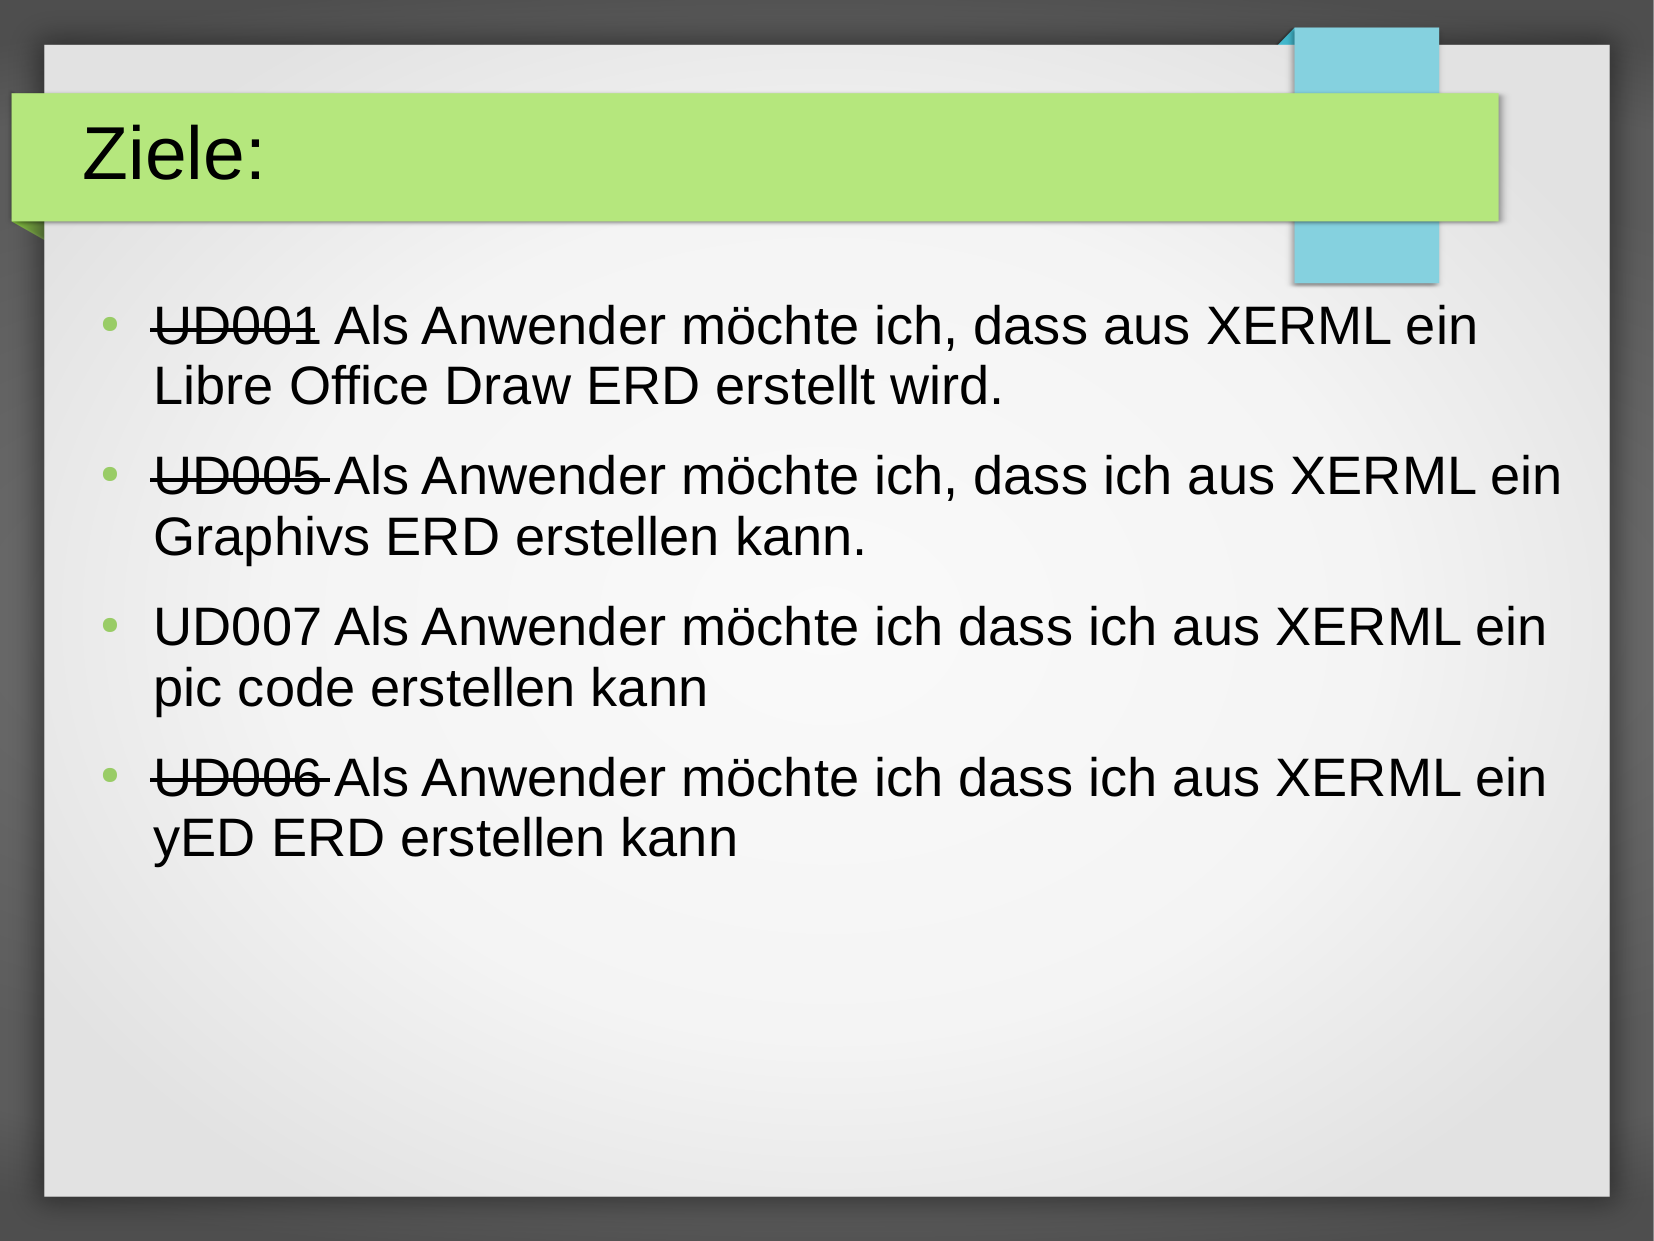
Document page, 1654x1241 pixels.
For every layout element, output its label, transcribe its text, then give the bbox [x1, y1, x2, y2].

title Ziele: [82, 94, 1264, 213]
list UD001 Als Anwender möchte ich, dass aus XERML ein Libre Office Draw ERD erstellt wird. UD005 Als Anwender möchte ich, dass ich aus XERML ein Graphivs ERD erstellen kann. UD007 Als Anwender möchte ich dass ich aus XERML ein pic code erstellen kann UD006 Als Anwender möchte ich dass ich aus XERML ein yED ERD erstellen kann [82, 295, 1571, 1015]
picture [0, 0, 1654, 1241]
